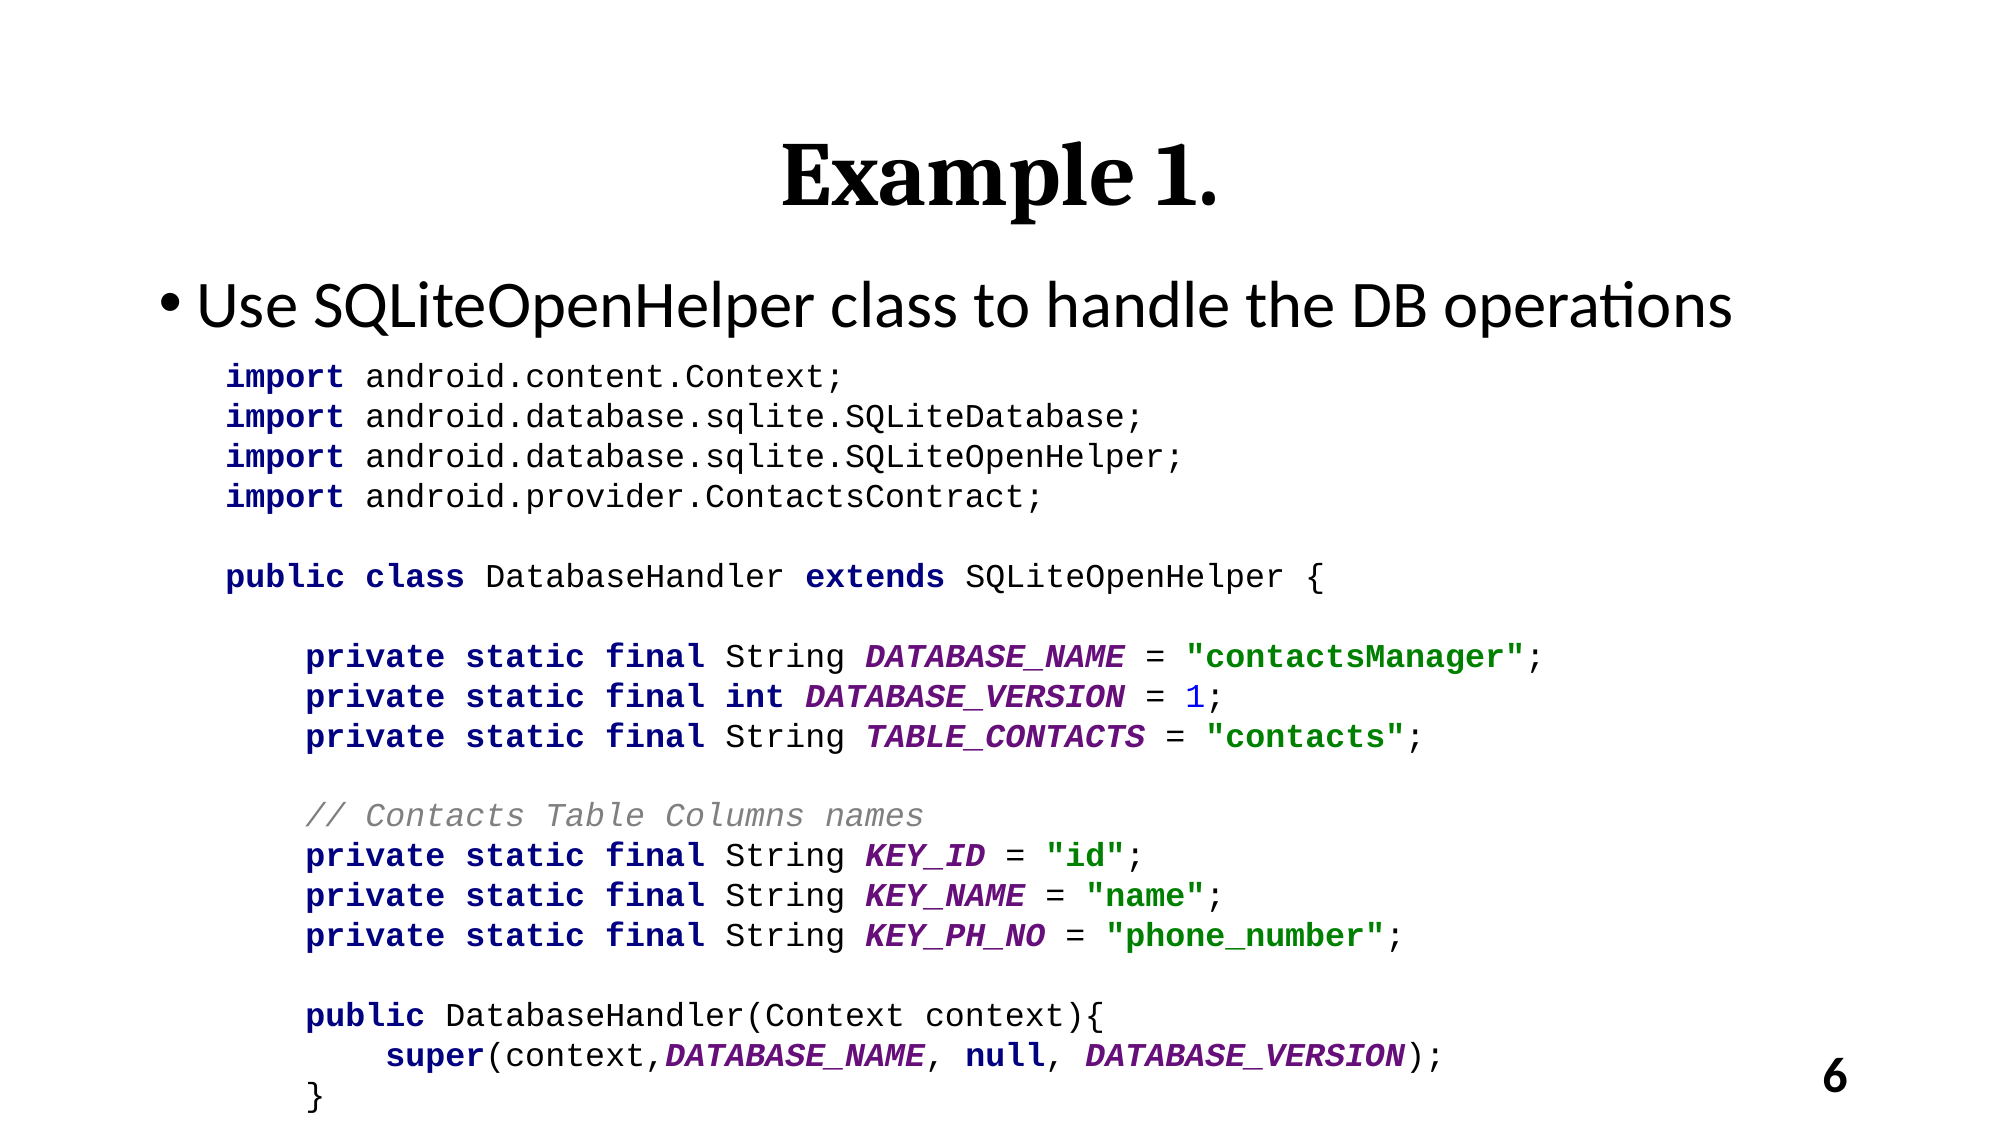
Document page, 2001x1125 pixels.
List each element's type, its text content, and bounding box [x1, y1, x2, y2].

title Example 1. [137, 59, 1863, 278]
slide_number <number> [1704, 1042, 1863, 1103]
text_box import android.content.Context; import android.database.sqlite.SQLiteDatabase; import android.database.sqlite.SQLiteOpenHelper; import android.provider.ContactsContract; public class DatabaseHandler extends SQLiteOpenHelper { private static final String DATABASE_NAME = "contactsManager"; private static final int DATABASE_VERSION = 1; private static final String TABLE_CONTACTS = "contacts"; // Contacts Table Columns names private static final String KEY_ID = "id"; private static final String KEY_NAME = "name"; private static final String KEY_PH_NO = "phone_number"; public DatabaseHandler(Context context){ super(context,DATABASE_NAME, null, DATABASE_VERSION); } [210, 346, 1704, 1121]
list Use SQLiteOpenHelper class to handle the DB operations [143, 261, 1869, 991]
